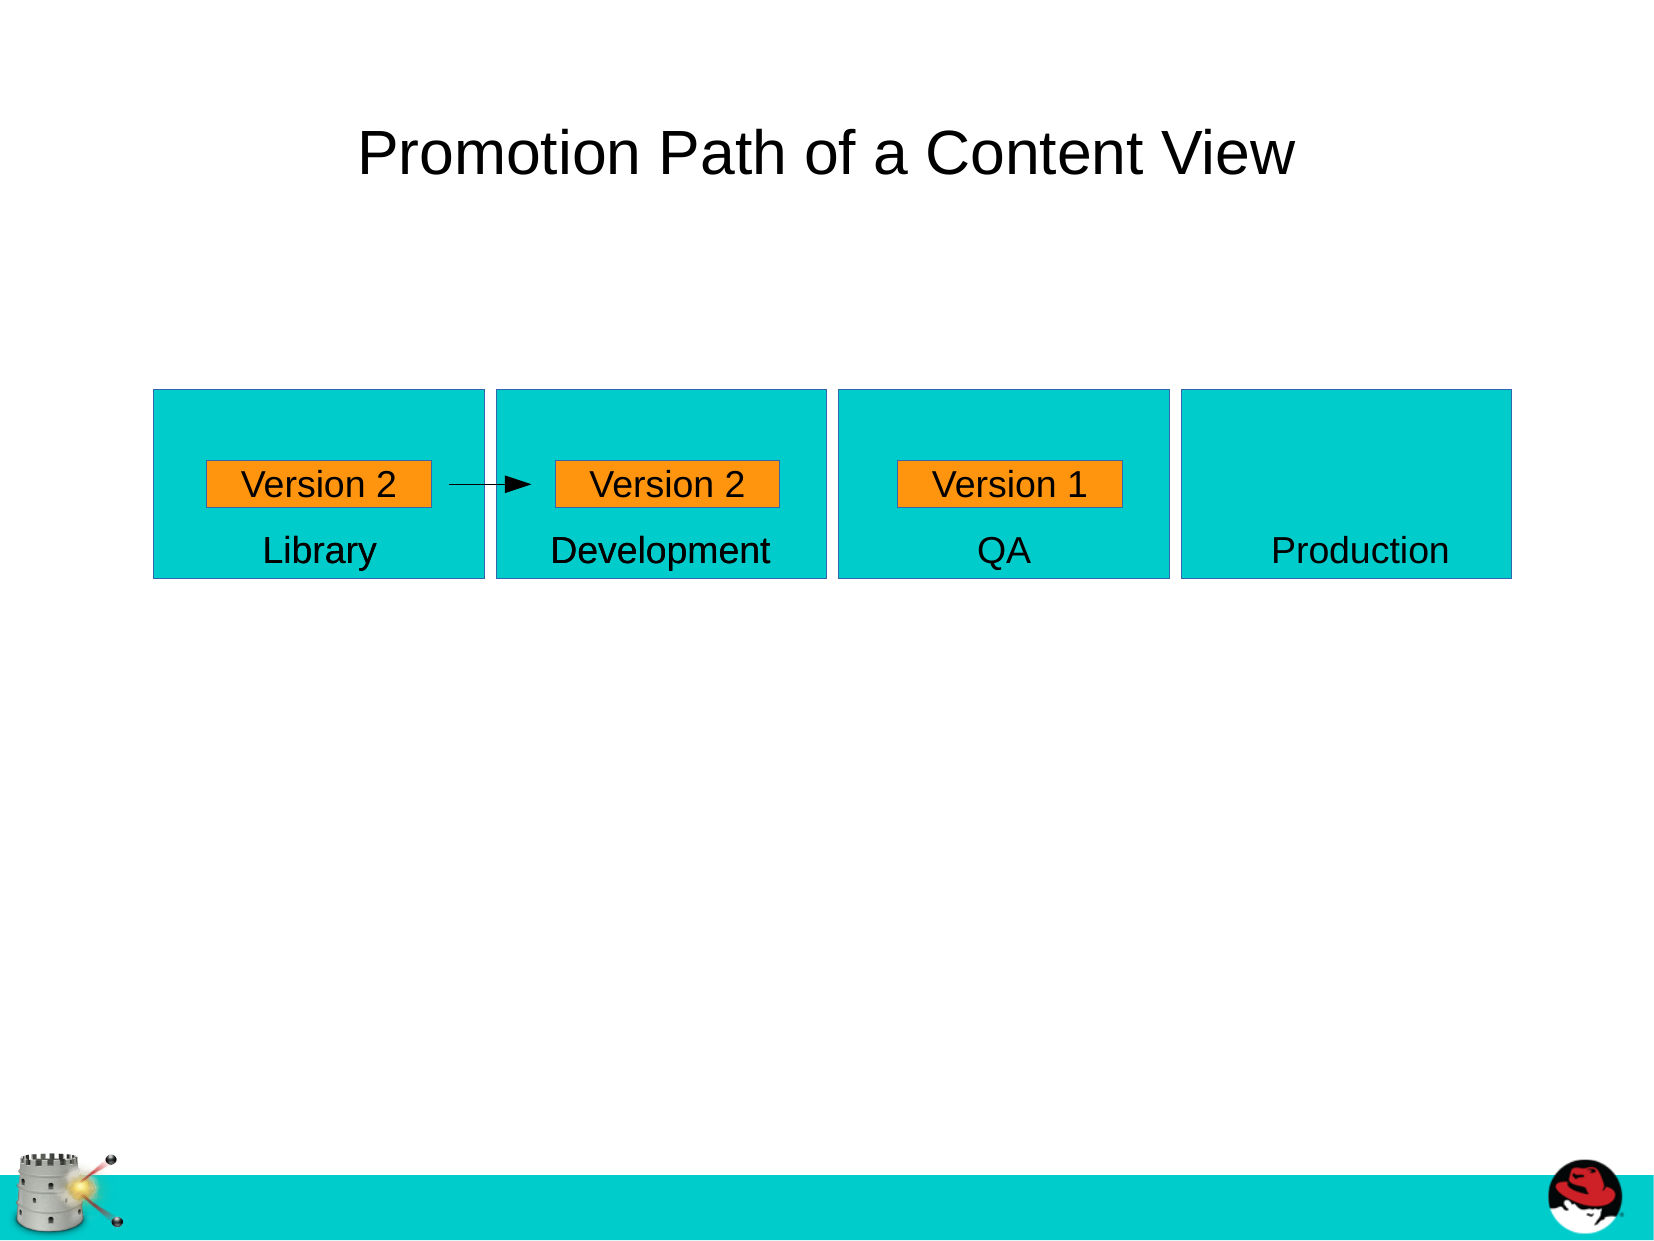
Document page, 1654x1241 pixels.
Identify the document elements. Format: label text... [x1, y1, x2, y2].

picture [1547, 1157, 1630, 1235]
text_box Version 2 [206, 460, 432, 508]
title Promotion Path of a Content View [82, 49, 1571, 257]
text_box [153, 389, 485, 579]
text_box [496, 389, 827, 579]
text_box [838, 389, 1170, 579]
text_box Library [248, 521, 392, 579]
text_box Production [1256, 521, 1465, 579]
text_box Development [535, 521, 786, 579]
picture [5, 1138, 130, 1241]
text_box Version 2 [555, 460, 780, 508]
text_box QA [878, 521, 1144, 579]
text_box Version 1 [897, 460, 1123, 508]
text_box [1181, 389, 1512, 579]
